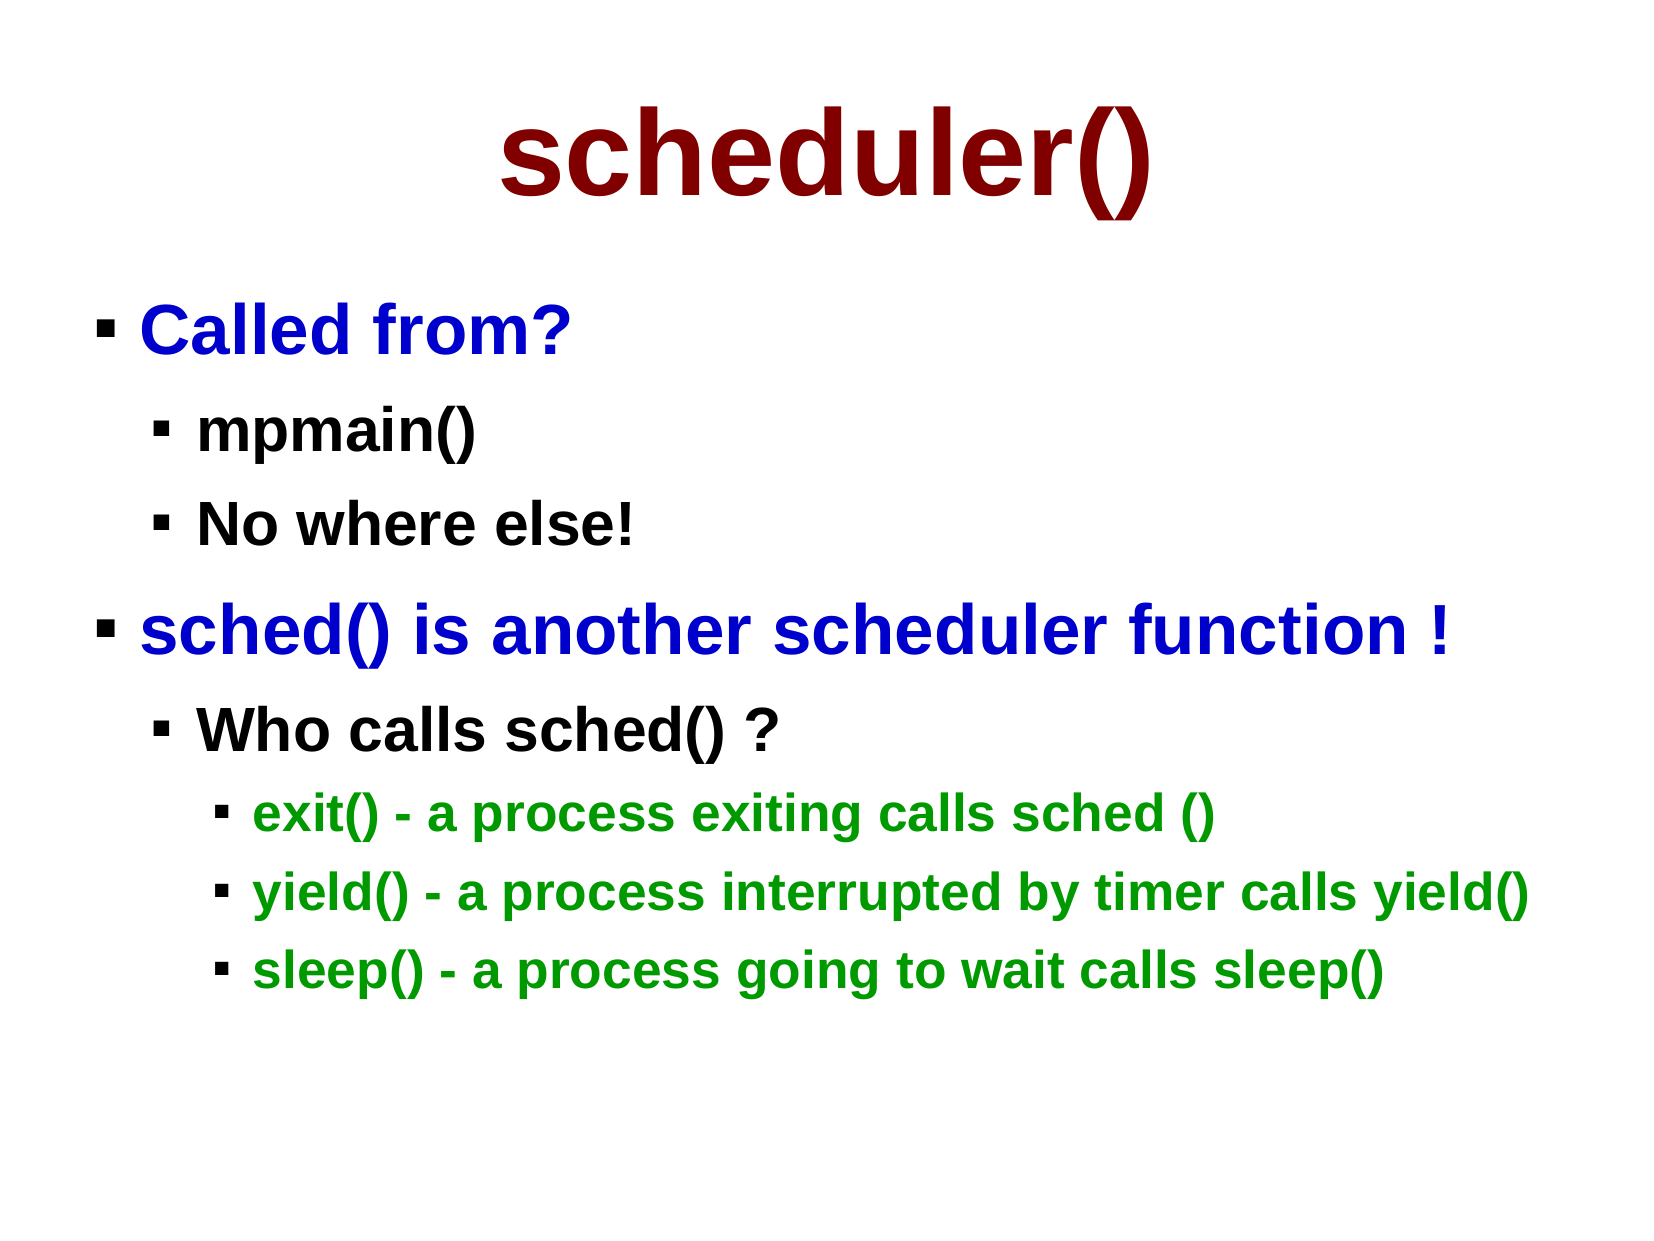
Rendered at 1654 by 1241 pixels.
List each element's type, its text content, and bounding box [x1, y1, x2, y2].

list Called from? mpmain() No where else! sched() is another scheduler function ! Who calls sched() ? exit() - a process exiting calls sched () yield() - a process interrupted by timer calls yield() sleep() - a process going to wait calls sleep() [82, 290, 1571, 1010]
title scheduler() [82, 49, 1571, 257]
